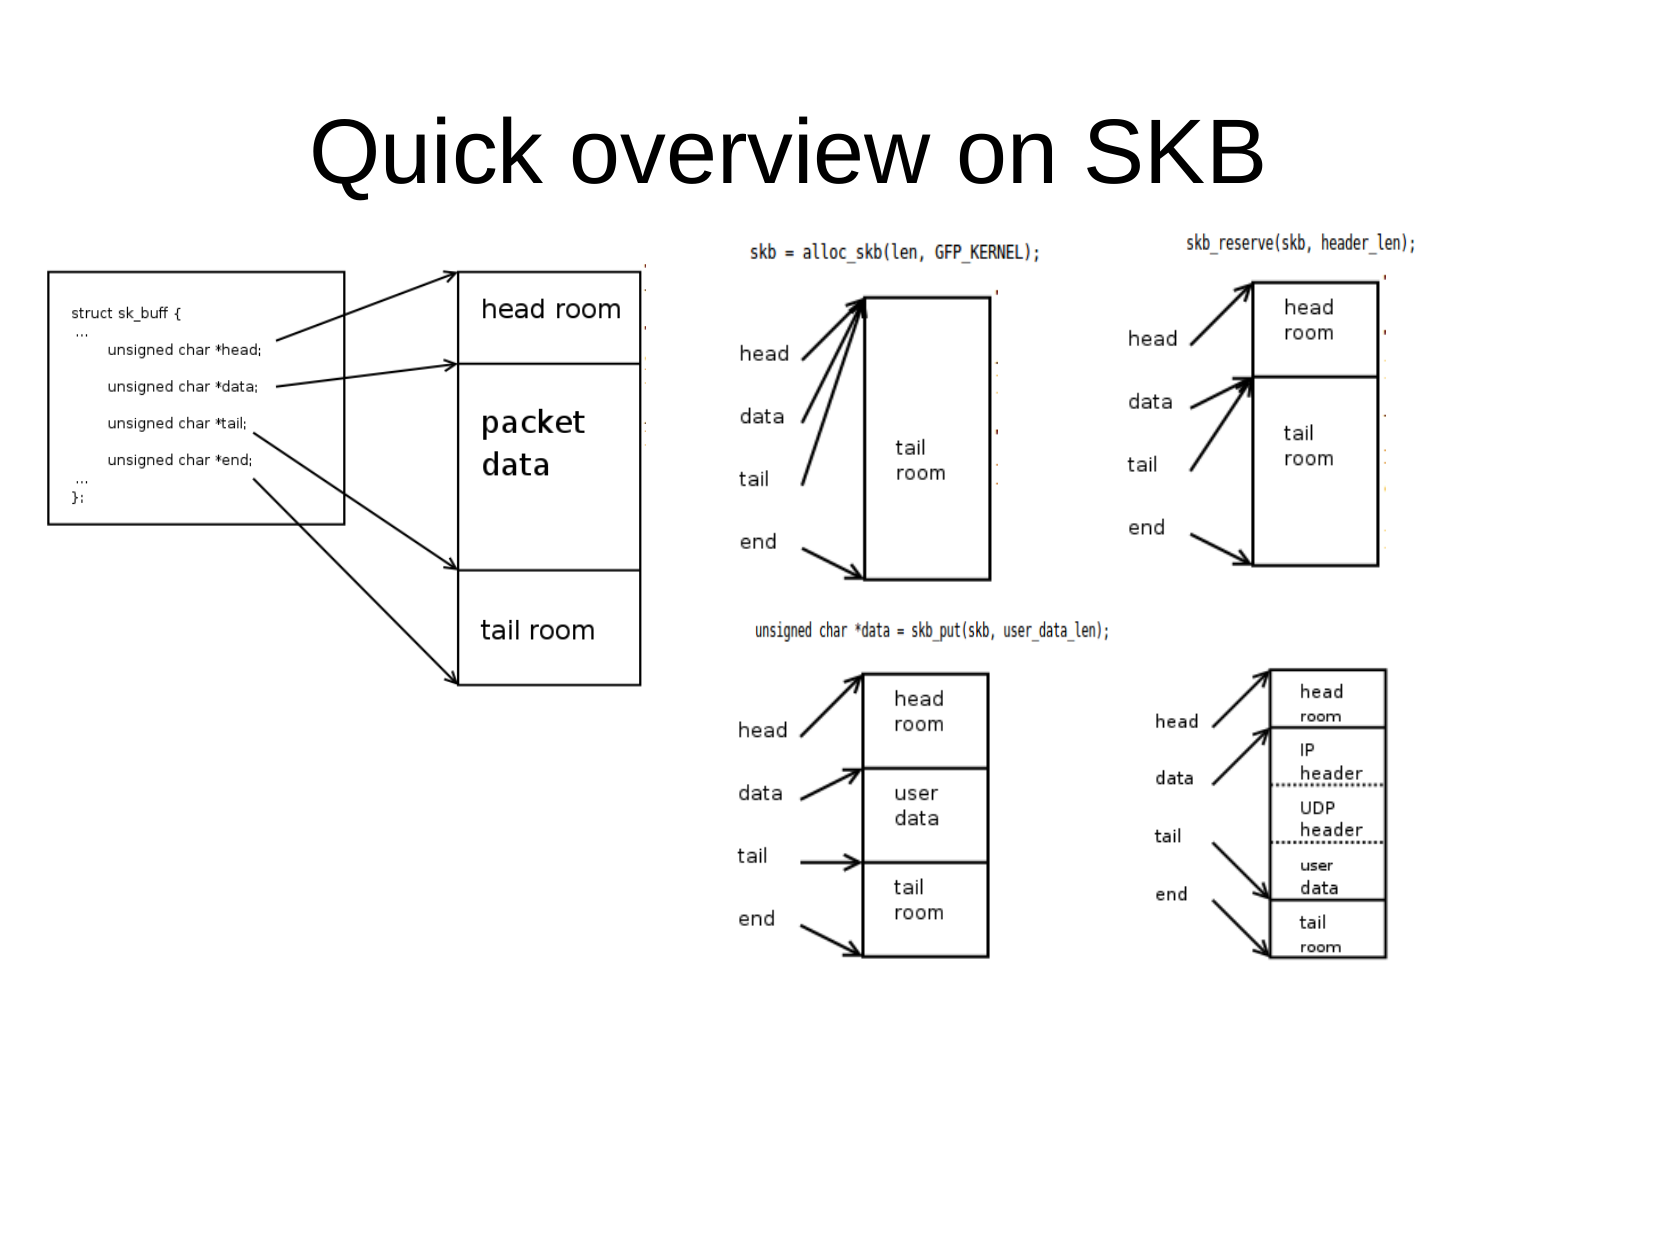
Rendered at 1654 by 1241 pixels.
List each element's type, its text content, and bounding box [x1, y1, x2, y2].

picture [1125, 269, 1386, 574]
picture [735, 659, 993, 962]
picture [1152, 659, 1396, 965]
picture [746, 234, 1051, 271]
title Quick overview on SKB [45, 47, 1534, 256]
picture [750, 620, 1126, 646]
picture [1185, 224, 1422, 263]
picture [735, 281, 998, 586]
picture [45, 254, 646, 691]
